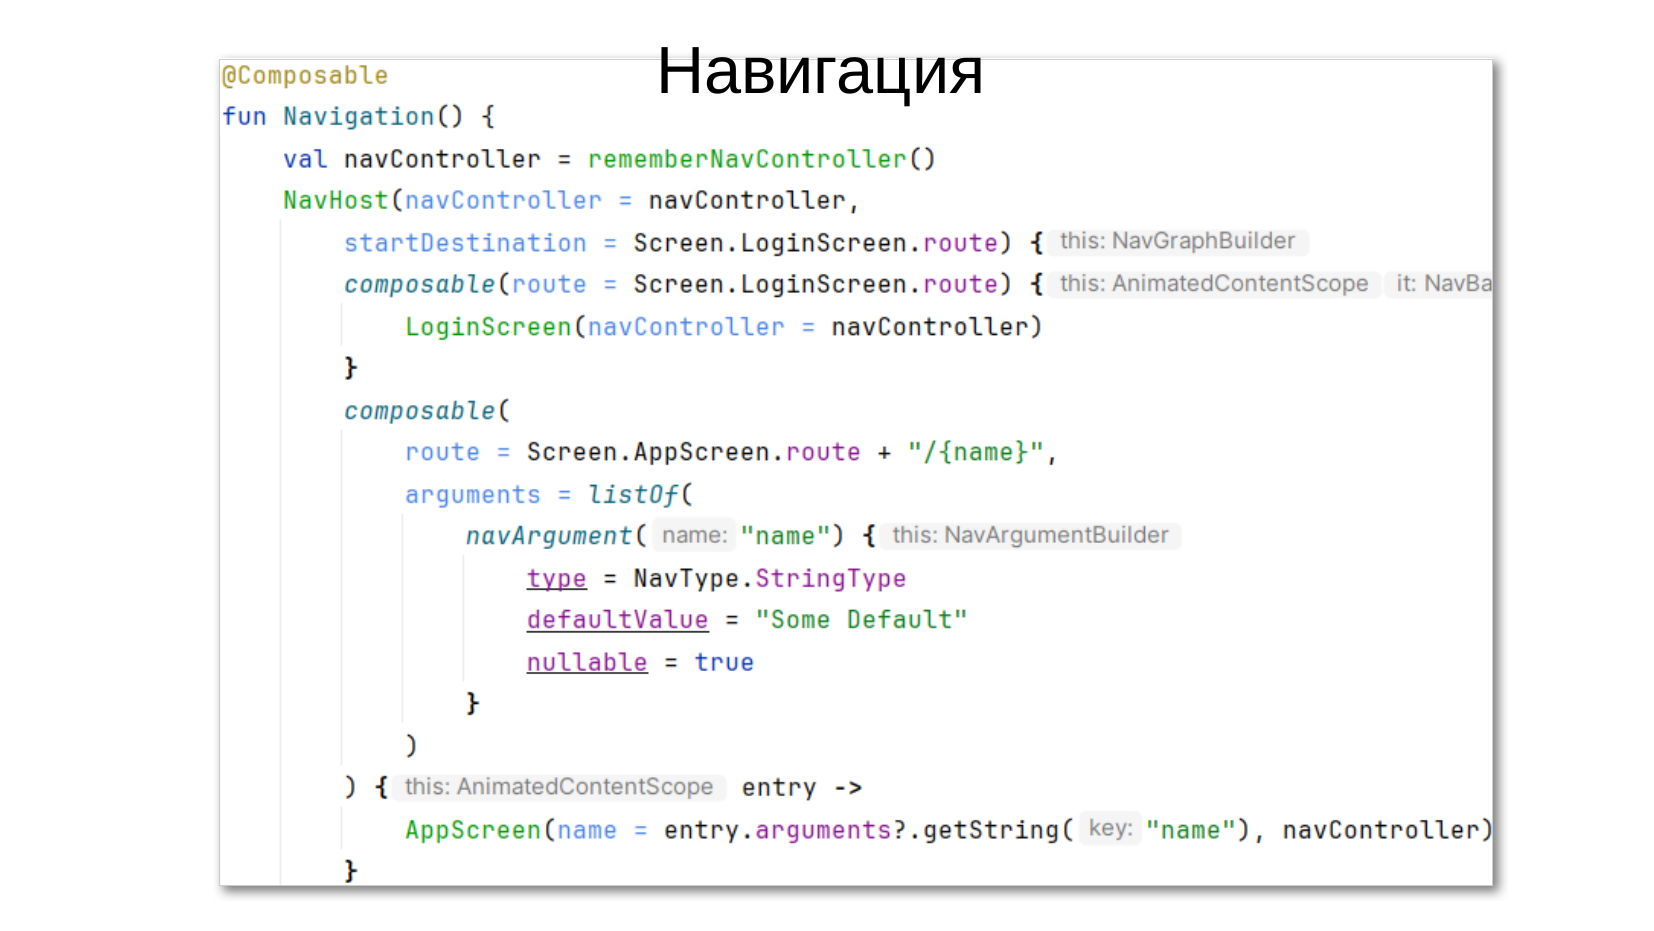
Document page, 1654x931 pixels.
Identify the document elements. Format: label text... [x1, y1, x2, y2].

picture [219, 148, 1493, 886]
title Навигация [76, 0, 1565, 148]
